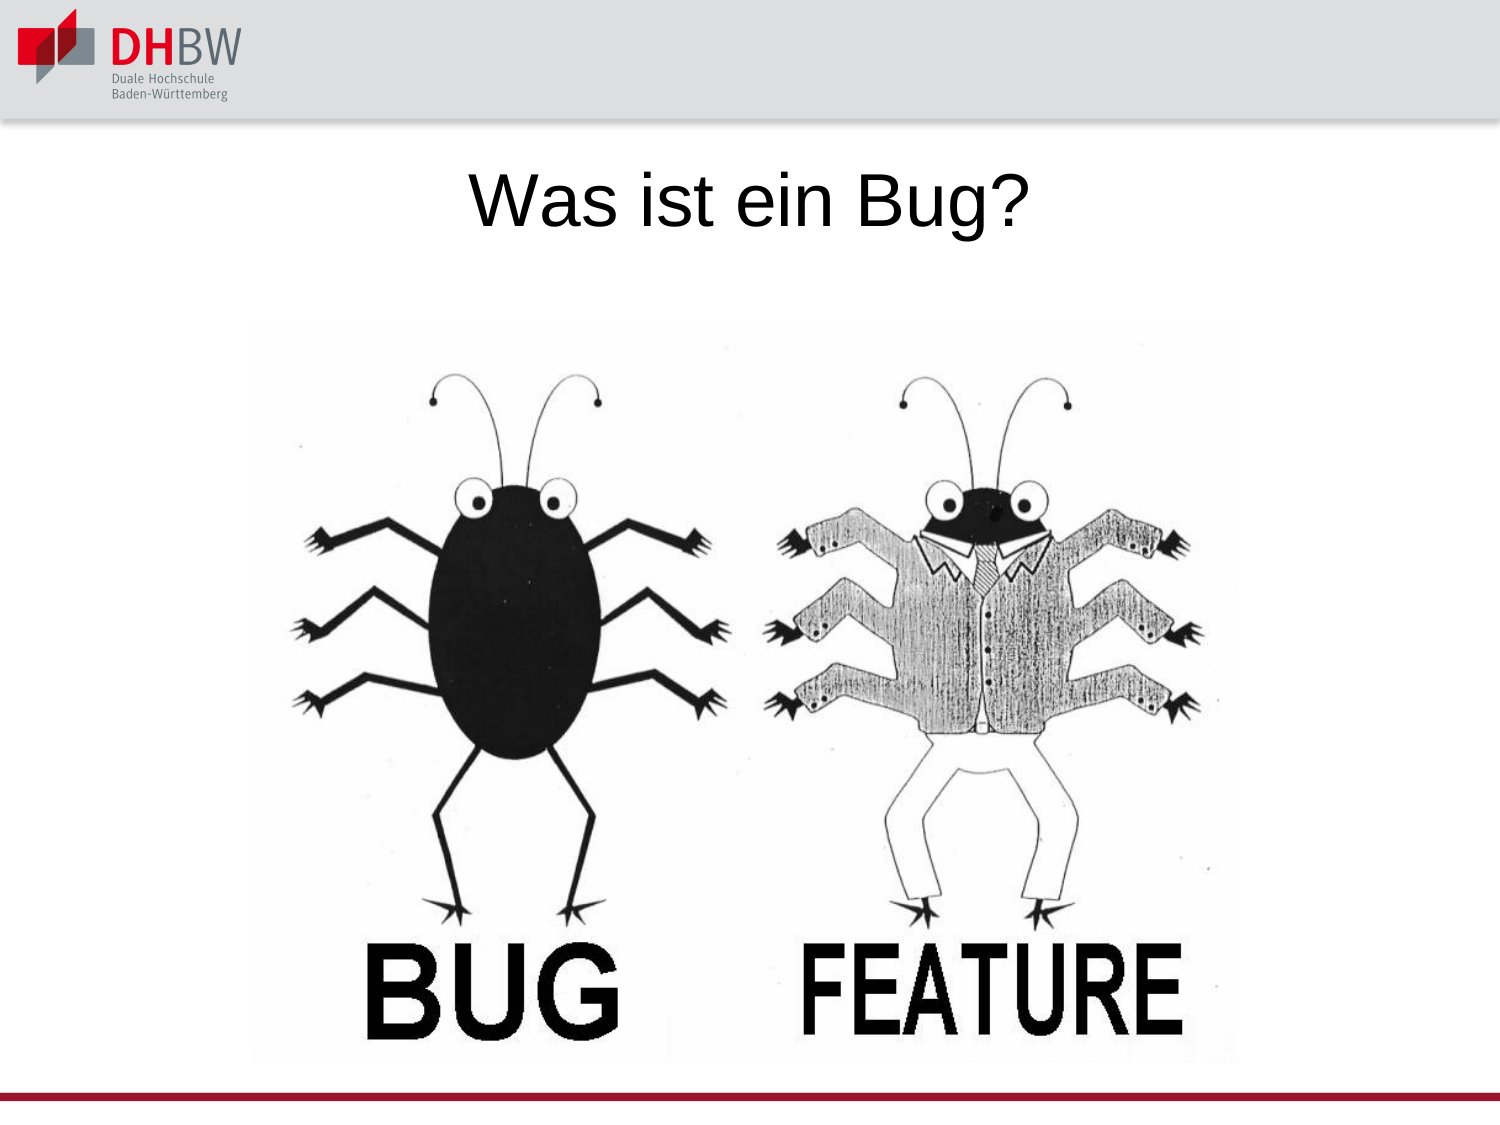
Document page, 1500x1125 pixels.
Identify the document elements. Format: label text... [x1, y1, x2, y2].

title Was ist ein Bug? [0, 134, 1500, 266]
picture [0, 0, 1500, 134]
picture [0, 266, 1500, 1121]
